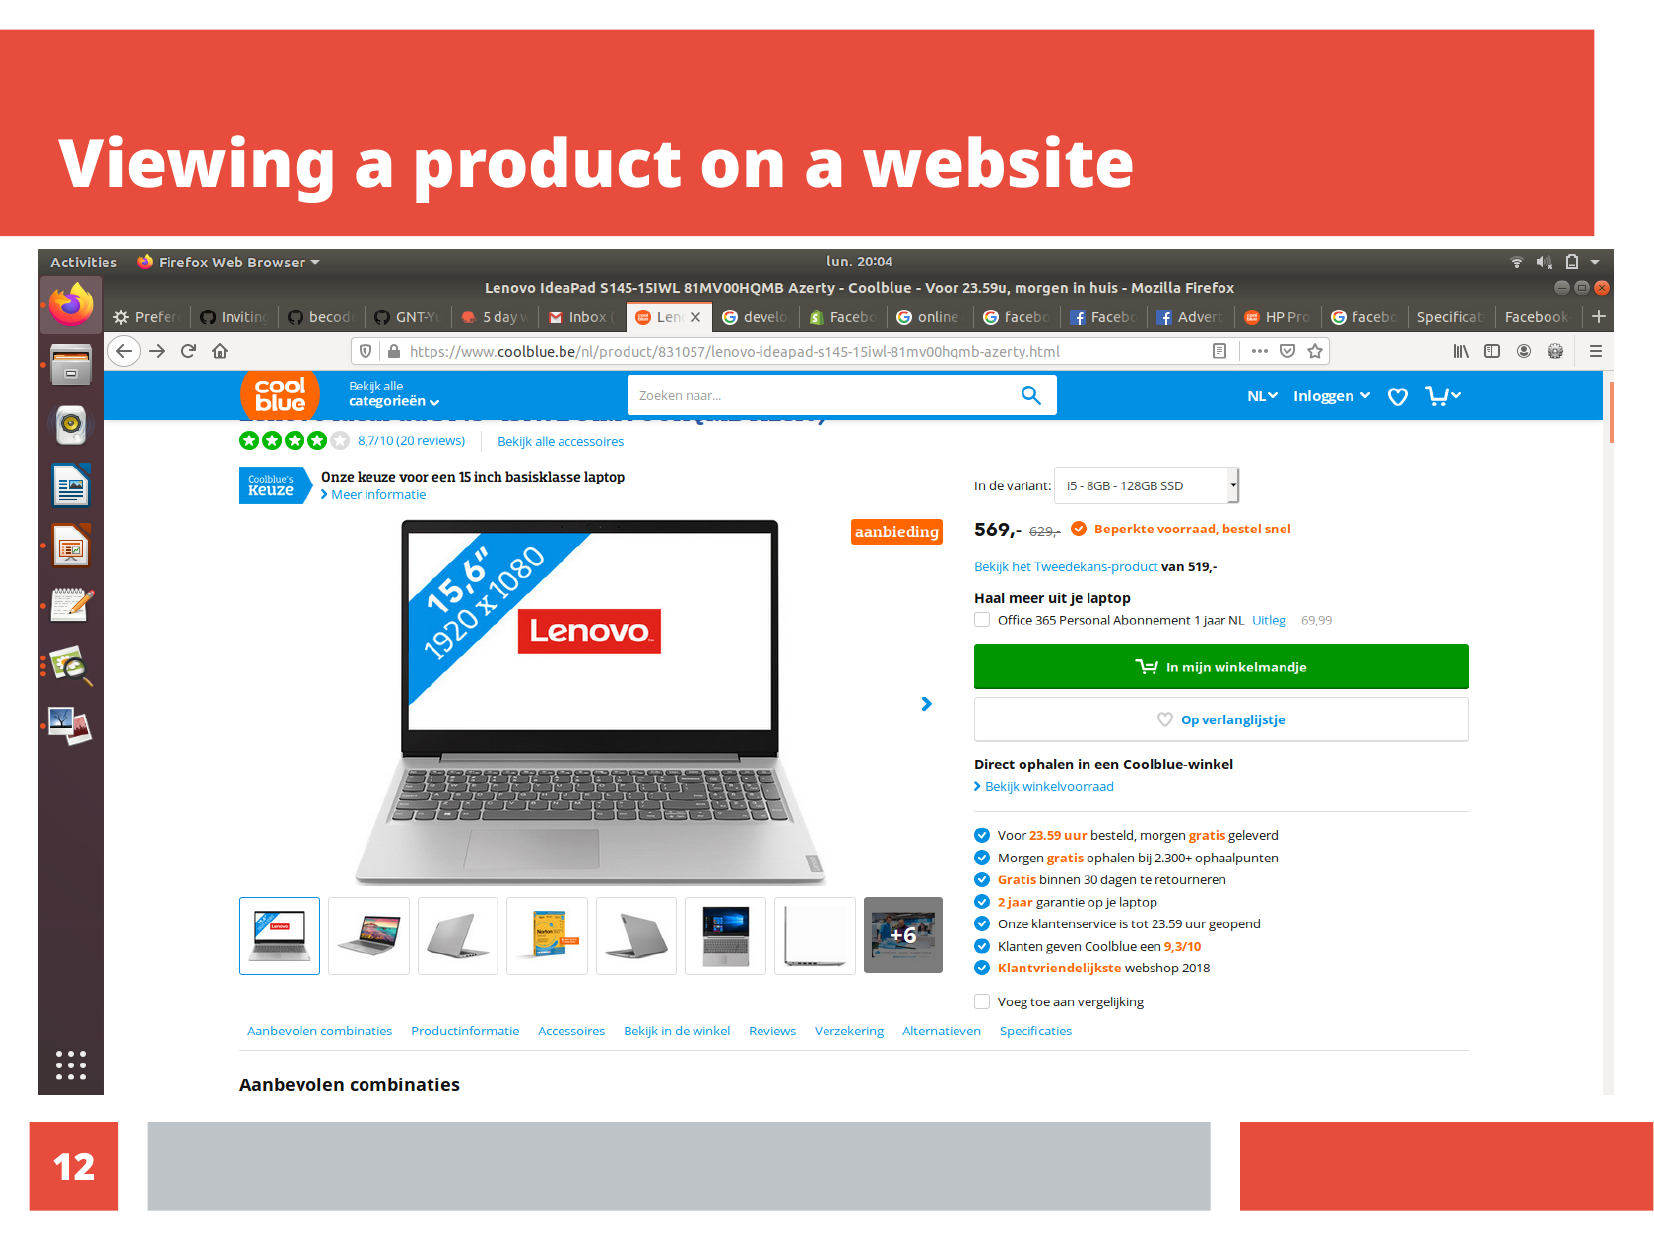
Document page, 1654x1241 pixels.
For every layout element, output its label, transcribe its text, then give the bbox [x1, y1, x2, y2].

picture [38, 249, 1614, 1096]
title Viewing a product on a website [59, 59, 1595, 207]
